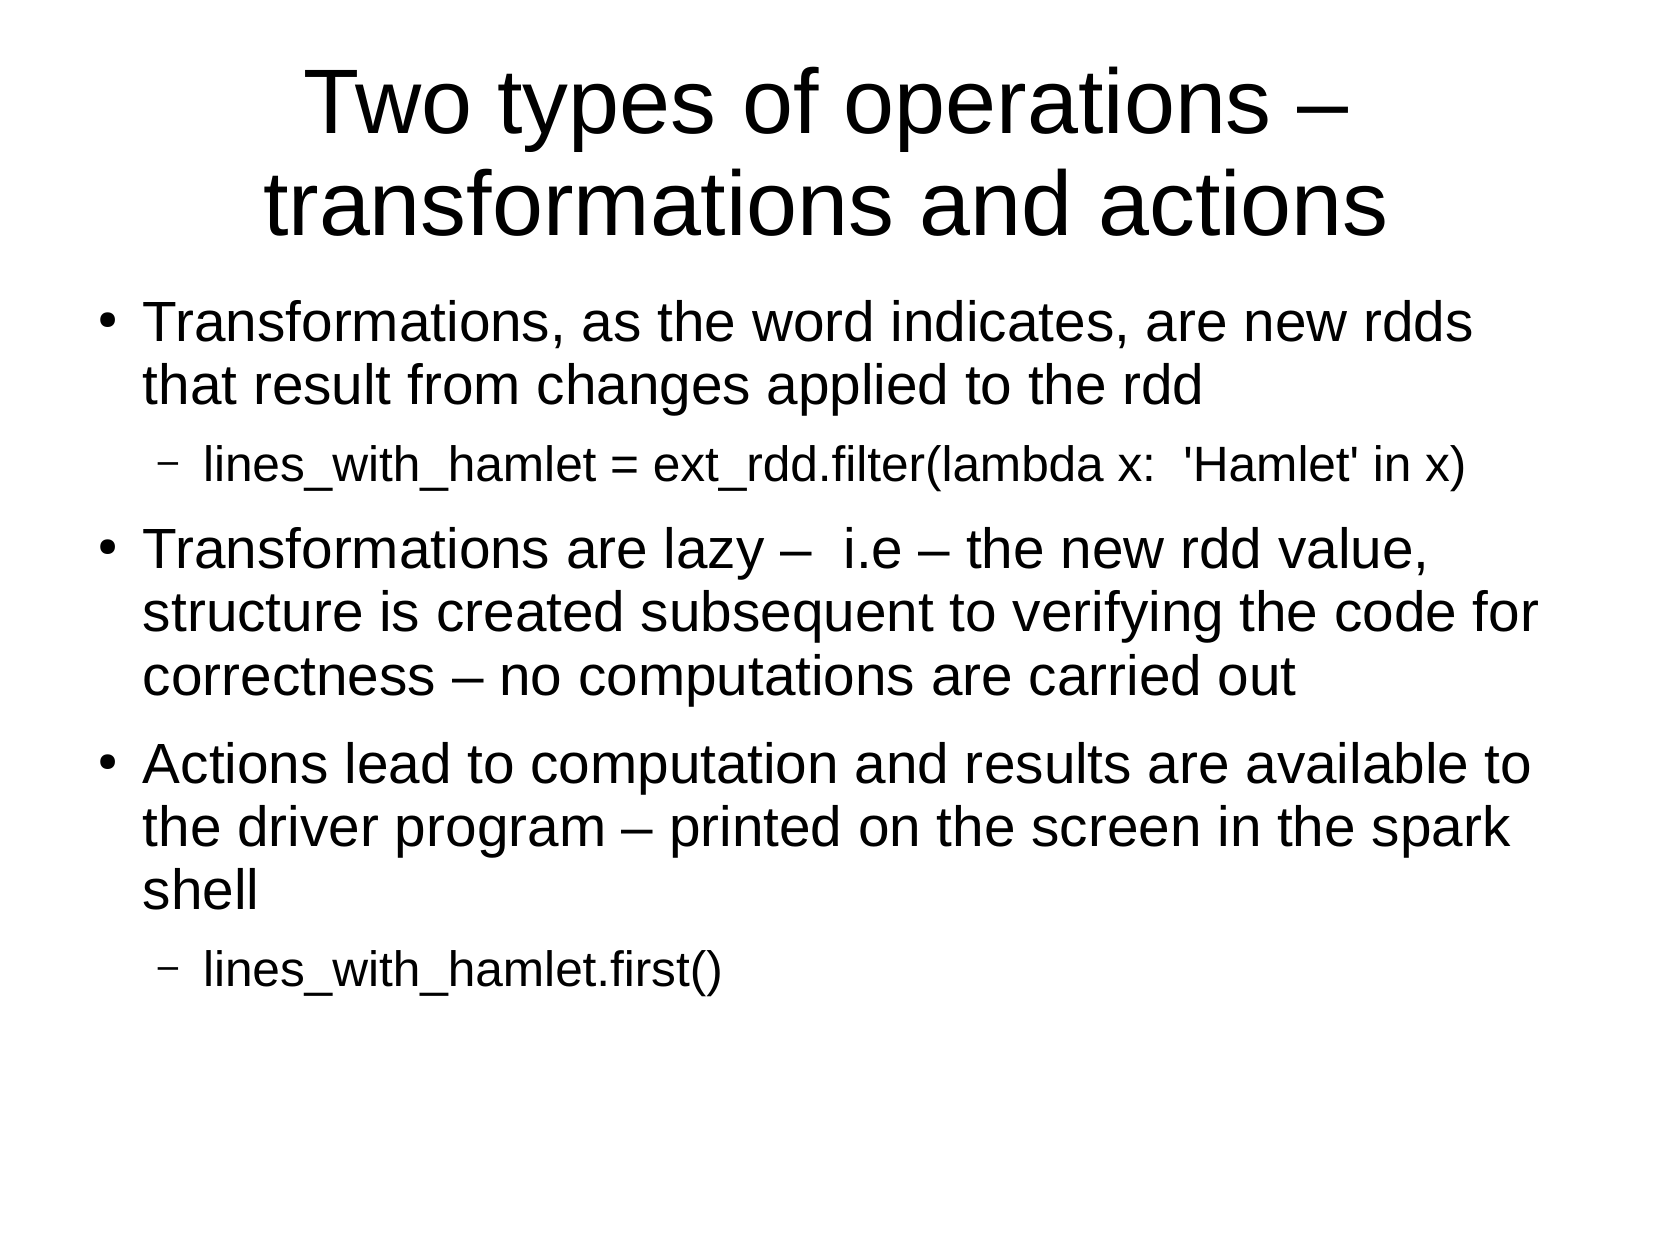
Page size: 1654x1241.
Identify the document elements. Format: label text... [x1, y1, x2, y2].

list Transformations, as the word indicates, are new rdds that result from changes applied to the rdd lines_with_hamlet = ext_rdd.filter(lambda x: 'Hamlet' in x) Transformations are lazy – i.e – the new rdd value, structure is created subsequent to verifying the code for correctness – no computations are carried out Actions lead to computation and results are available to the driver program – printed on the screen in the spark shell lines_with_hamlet.first() [82, 290, 1571, 1010]
title Two types of operations – transformations and actions [82, 49, 1571, 257]
